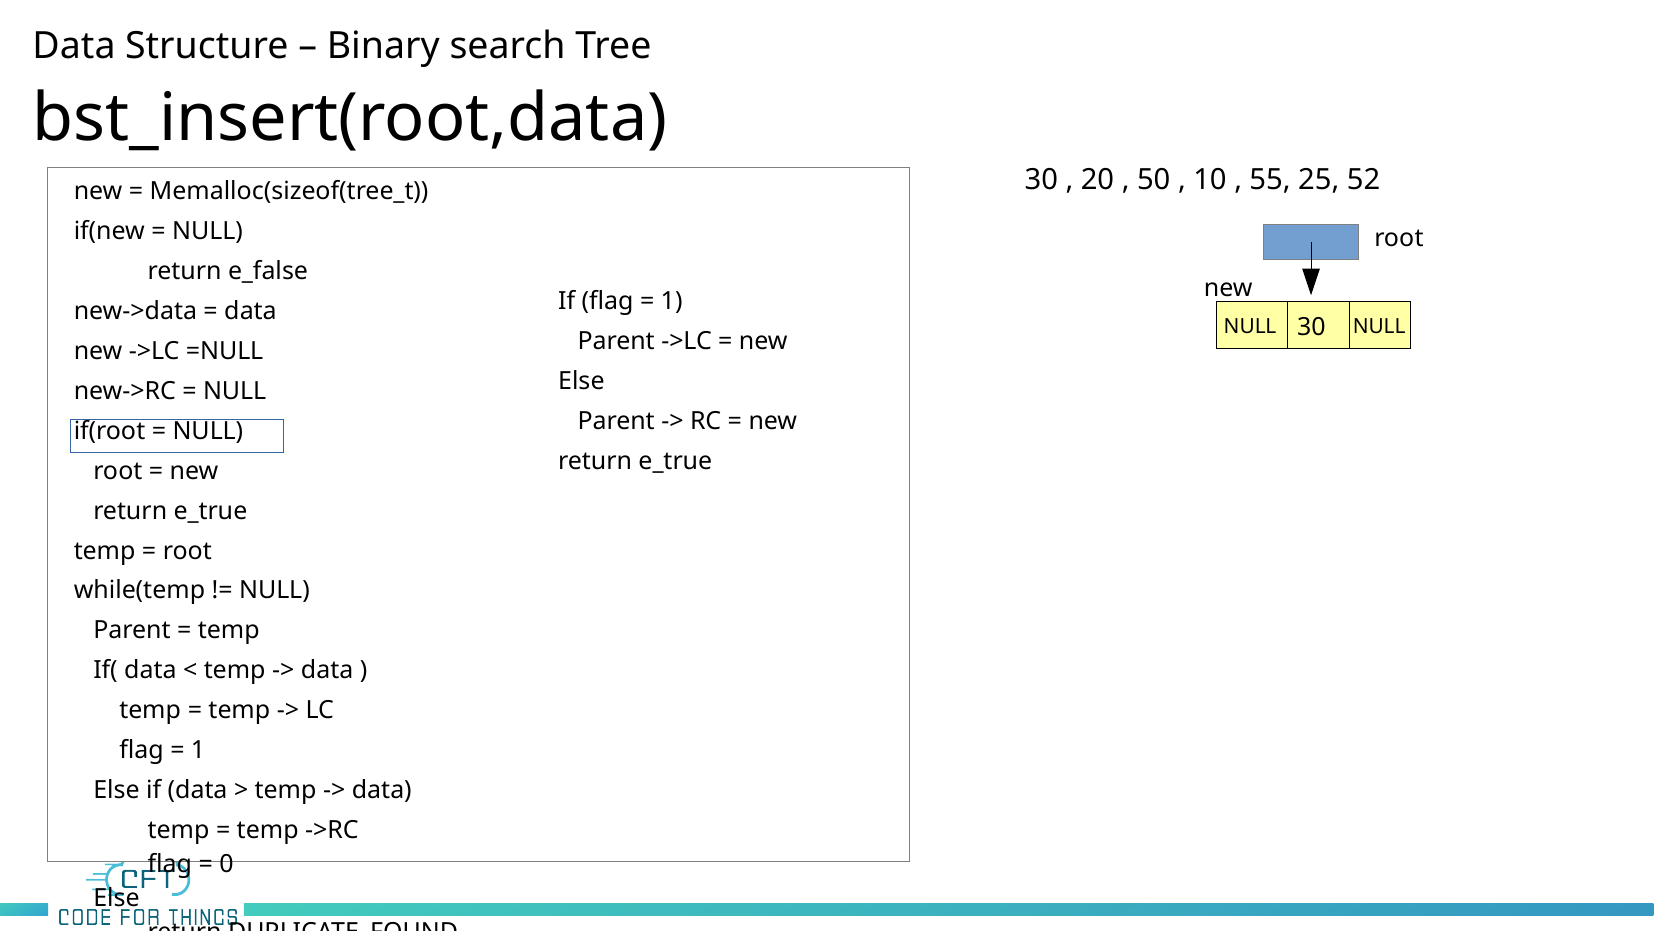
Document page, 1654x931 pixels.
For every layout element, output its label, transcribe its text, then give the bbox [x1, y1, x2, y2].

title Data Structure – Binary search Tree bst_insert(root,data) [32, 12, 1184, 166]
text_box new [1189, 262, 1271, 307]
picture [59, 866, 237, 925]
text_box [1288, 344, 1349, 349]
text_box [603, 167, 910, 862]
text_box 30 [1282, 301, 1345, 346]
text_box root [1359, 212, 1440, 257]
text_box new = Memalloc(sizeof(tree_t)) if(new = NULL) return e_false new->data = data new ->LC =NULL new->RC = NULL if(root = NULL) root = new return e_true temp = root while(temp != NULL) Parent = temp If( data < temp -> data ) temp = temp -> LC flag = 1 Else if (data > temp -> data) temp = temp ->RC flag = 0 Else return DUPLICATE_FOUND [59, 166, 603, 866]
text_box [47, 167, 59, 862]
text_box If (flag = 1) Parent ->LC = new Else Parent -> RC = new return e_true [543, 275, 863, 496]
text_box [1350, 344, 1411, 349]
text_box [1216, 344, 1287, 349]
text_box NULL [1338, 304, 1430, 344]
text_box [1263, 224, 1359, 260]
text_box 30 , 20 , 50 , 10 , 55, 25, 52 [1009, 141, 1536, 201]
text_box NULL [1208, 304, 1293, 344]
